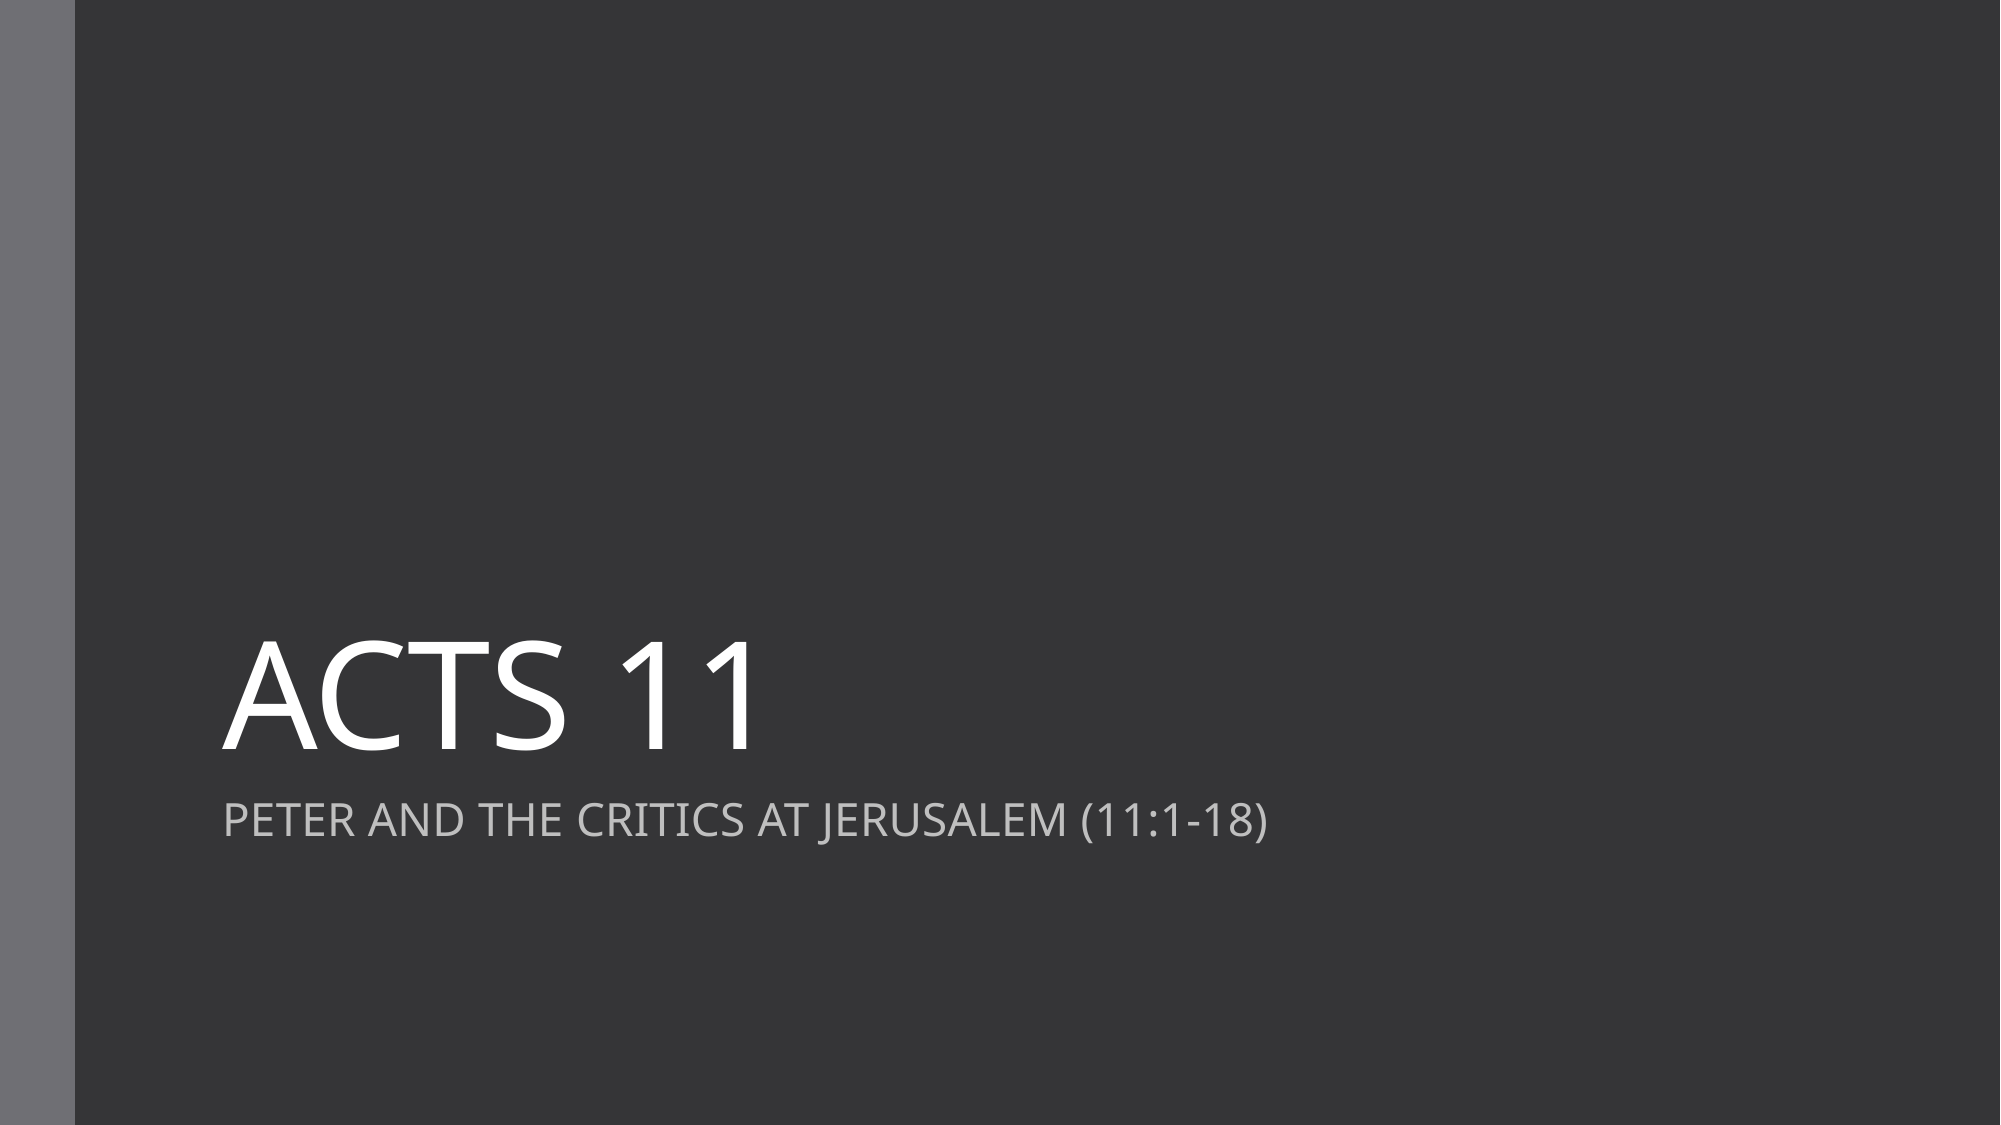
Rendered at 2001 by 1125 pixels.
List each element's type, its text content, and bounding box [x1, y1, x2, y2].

subtitle PETER AND THE CRITICS AT JERUSALEM (11:1-18) [206, 787, 1752, 1066]
title ACTS 11 [206, 124, 1752, 787]
